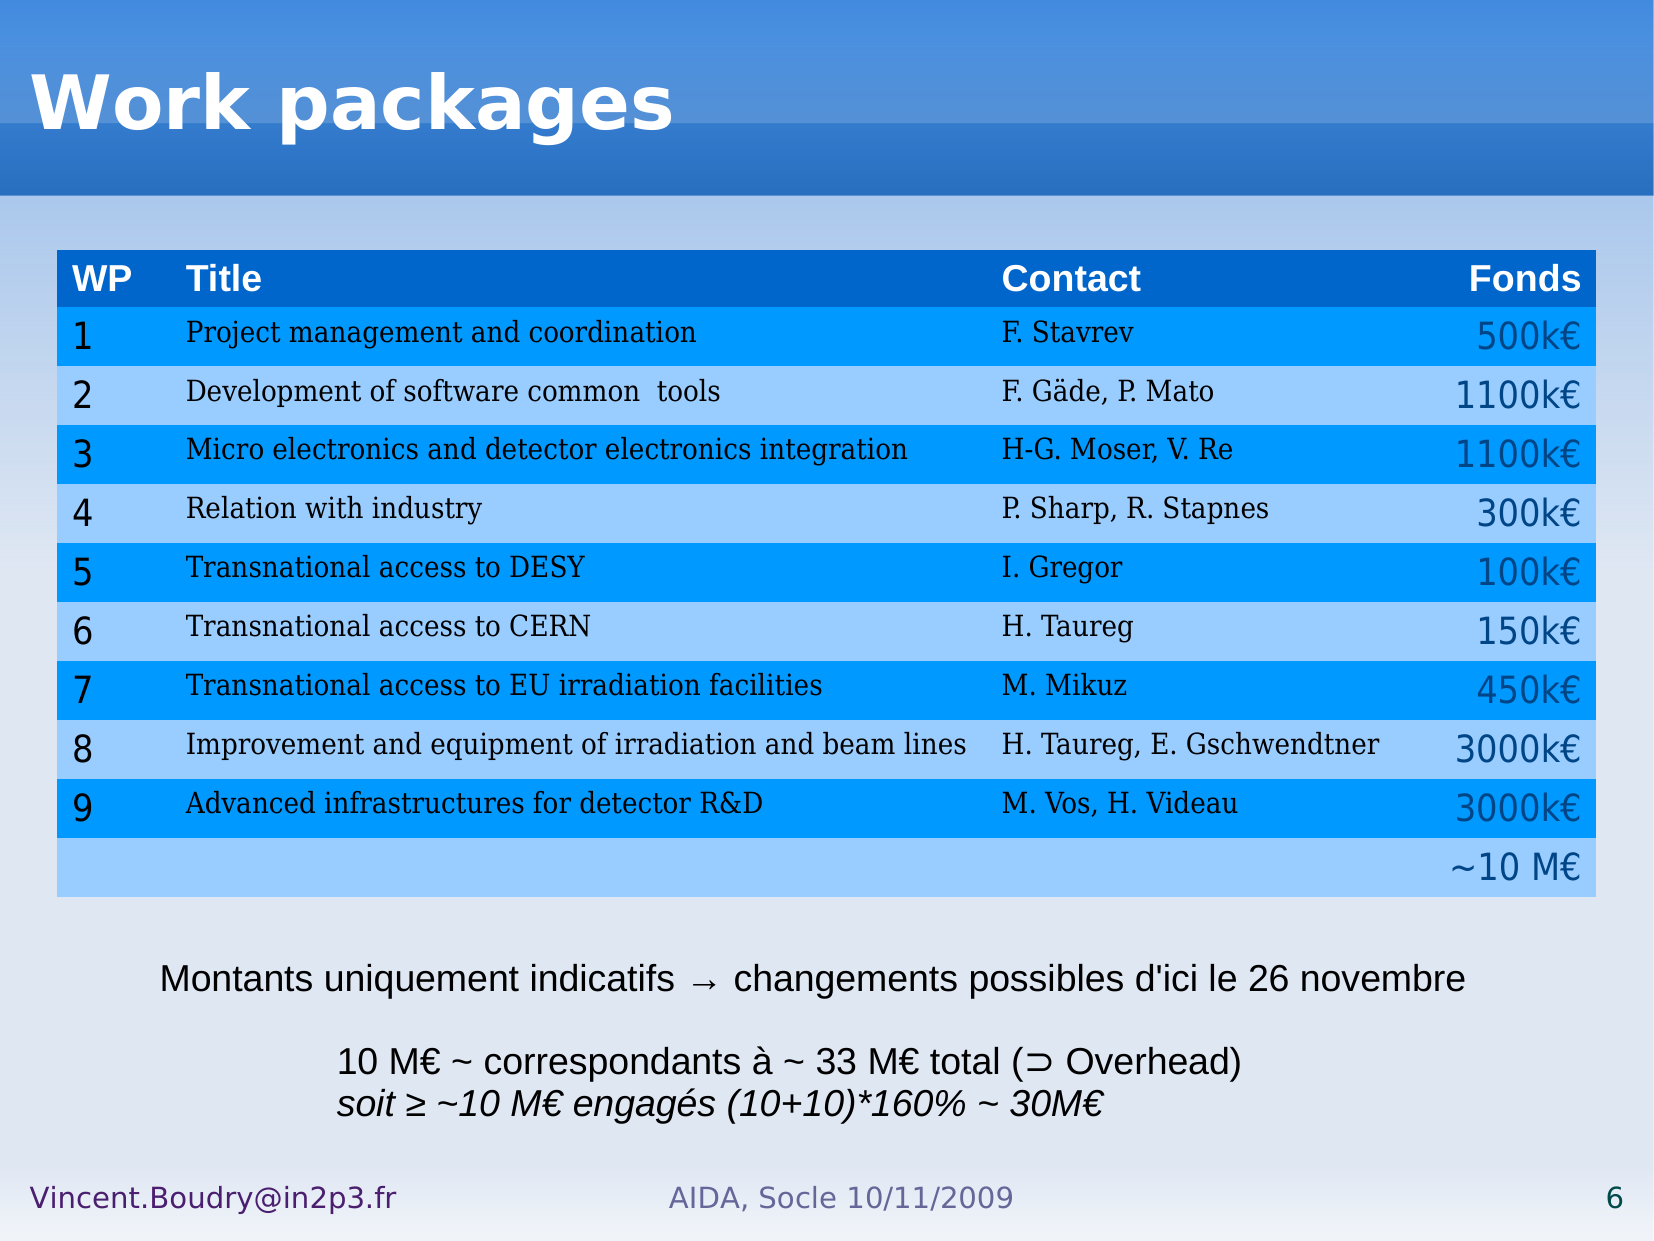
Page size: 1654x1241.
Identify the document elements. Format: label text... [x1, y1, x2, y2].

table_cell 7 [57, 661, 171, 720]
table_cell F. Stavrev [987, 307, 1415, 366]
table_cell 6 [57, 602, 171, 661]
table_cell 1100k€ [1415, 366, 1596, 425]
table_cell Improvement and equipment of irradiation and beam lines [171, 720, 987, 779]
table_cell Transnational access to CERN [171, 602, 987, 661]
table_cell 150k€ [1415, 602, 1596, 661]
table_cell Micro electronics and detector electronics integration [171, 425, 987, 484]
table_cell I. Gregor [987, 543, 1415, 602]
table_cell 4 [57, 484, 171, 543]
table_cell Advanced infrastructures for detector R&D [171, 779, 987, 838]
table_cell 1100k€ [1415, 425, 1596, 484]
table_cell 2 [57, 366, 171, 425]
table_cell ~10 M€ [1415, 838, 1596, 897]
table_cell Project management and coordination [171, 307, 987, 366]
table_cell M. Mikuz [987, 661, 1415, 720]
table_cell Relation with industry [171, 484, 987, 543]
table_cell [171, 838, 987, 897]
table_header Contact [987, 250, 1415, 307]
table_cell H-G. Moser, V. Re [987, 425, 1415, 484]
table_header Fonds [1415, 250, 1596, 307]
table_cell 300k€ [1415, 484, 1596, 543]
table_cell Transnational access to EU irradiation facilities [171, 661, 987, 720]
table_header WP [57, 250, 171, 307]
table_cell 3000k€ [1415, 779, 1596, 838]
table_cell 100k€ [1415, 543, 1596, 602]
table_cell P. Sharp, R. Stapnes [987, 484, 1415, 543]
title Work packages [29, 0, 1654, 207]
table_cell [57, 838, 171, 897]
table_cell M. Vos, H. Videau [987, 779, 1415, 838]
table_cell 3 [57, 425, 171, 484]
table_cell Development of software common tools [171, 366, 987, 425]
table_cell 500k€ [1415, 307, 1596, 366]
table_header Title [171, 250, 987, 307]
picture [0, 0, 1654, 1241]
table_cell H. Taureg [987, 602, 1415, 661]
table_cell H. Taureg, E. Gschwendtner [987, 720, 1415, 779]
table_cell 1 [57, 307, 171, 366]
table_cell [987, 838, 1415, 897]
table_cell 9 [57, 779, 171, 838]
text_box 10 M€ ~ correspondants à ~ 33 M€ total (⊃ Overhead) soit ≥ ~10 M€ engagés (10+10)*160% ~ 30M€ [322, 1032, 1259, 1132]
table_cell 3000k€ [1415, 720, 1596, 779]
table_cell Transnational access to DESY [171, 543, 987, 602]
table_cell 450k€ [1415, 661, 1596, 720]
table_cell F. Gäde, P. Mato [987, 366, 1415, 425]
text_box Montants uniquement indicatifs → changements possibles d'ici le 26 novembre [144, 950, 1485, 1008]
table_cell 5 [57, 543, 171, 602]
table_cell 8 [57, 720, 171, 779]
